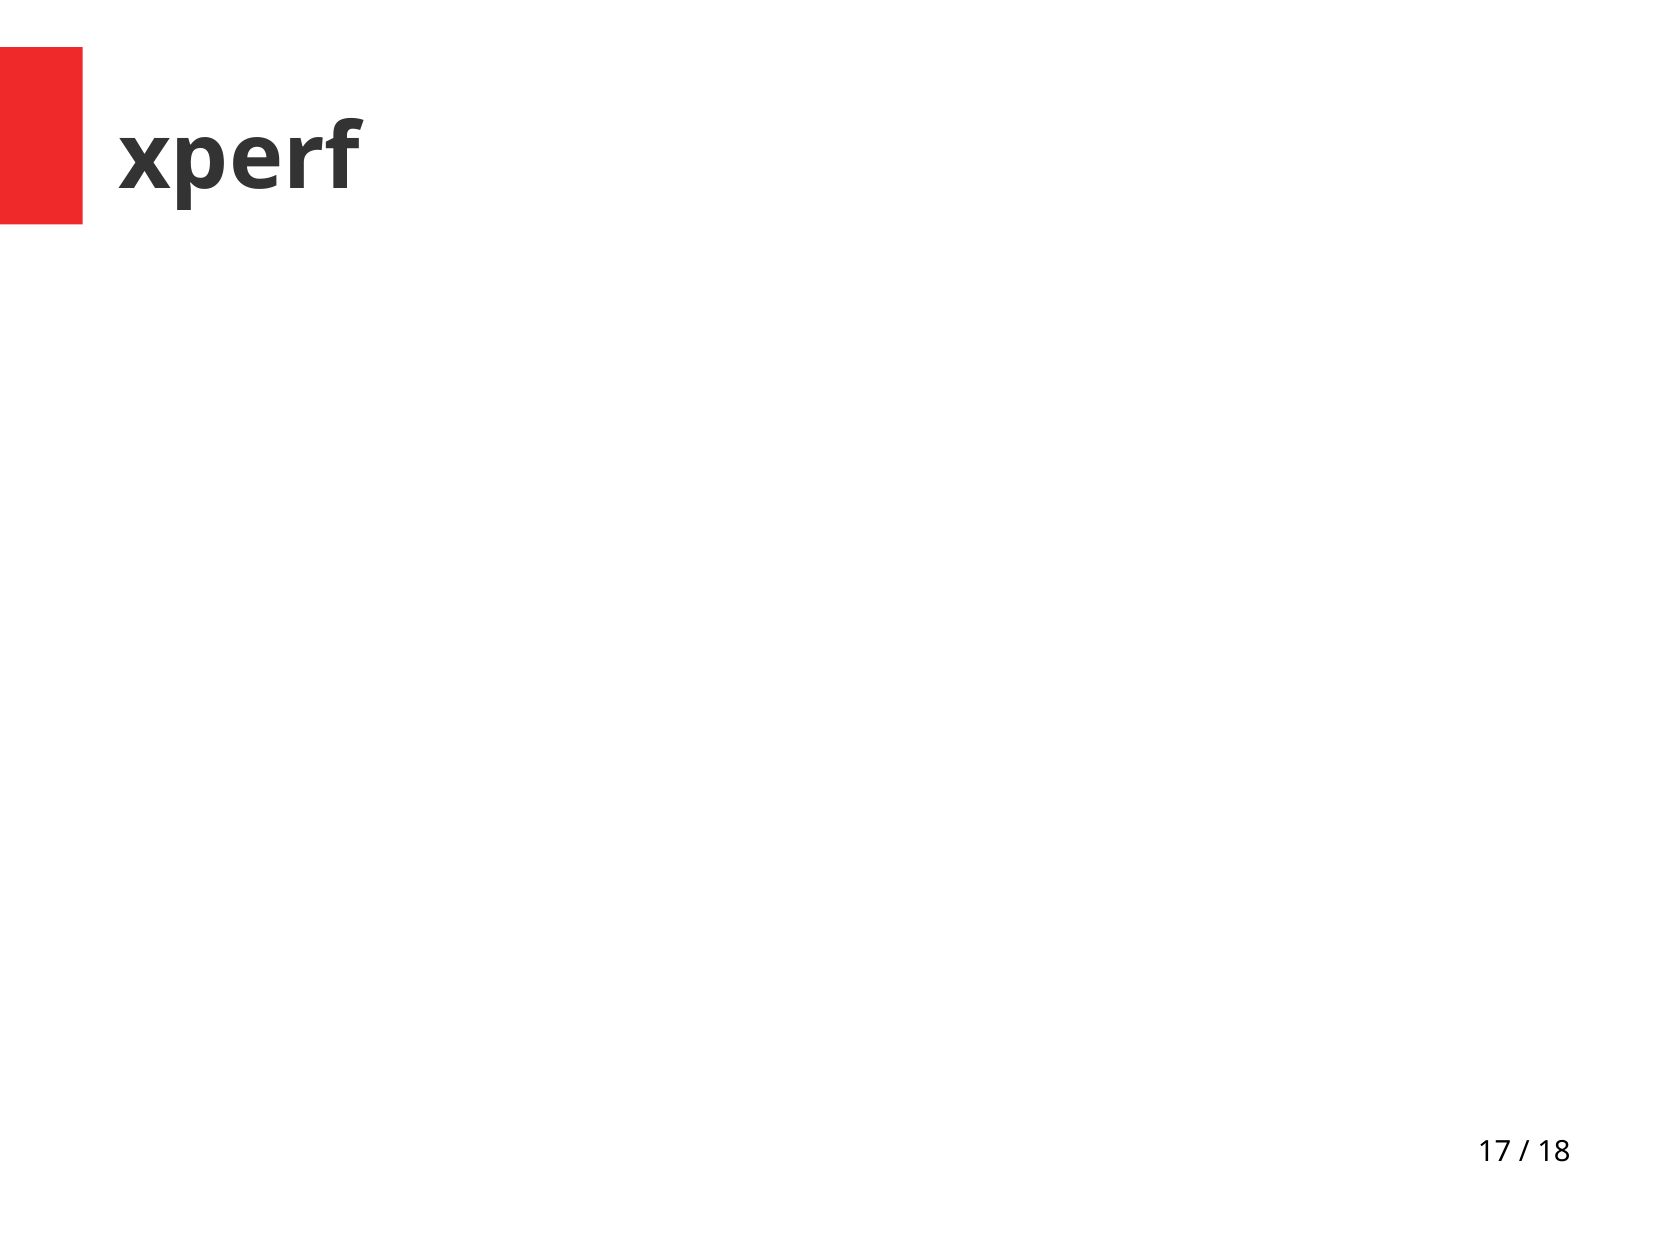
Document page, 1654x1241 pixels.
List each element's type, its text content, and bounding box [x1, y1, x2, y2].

title xperf [118, 49, 1571, 257]
